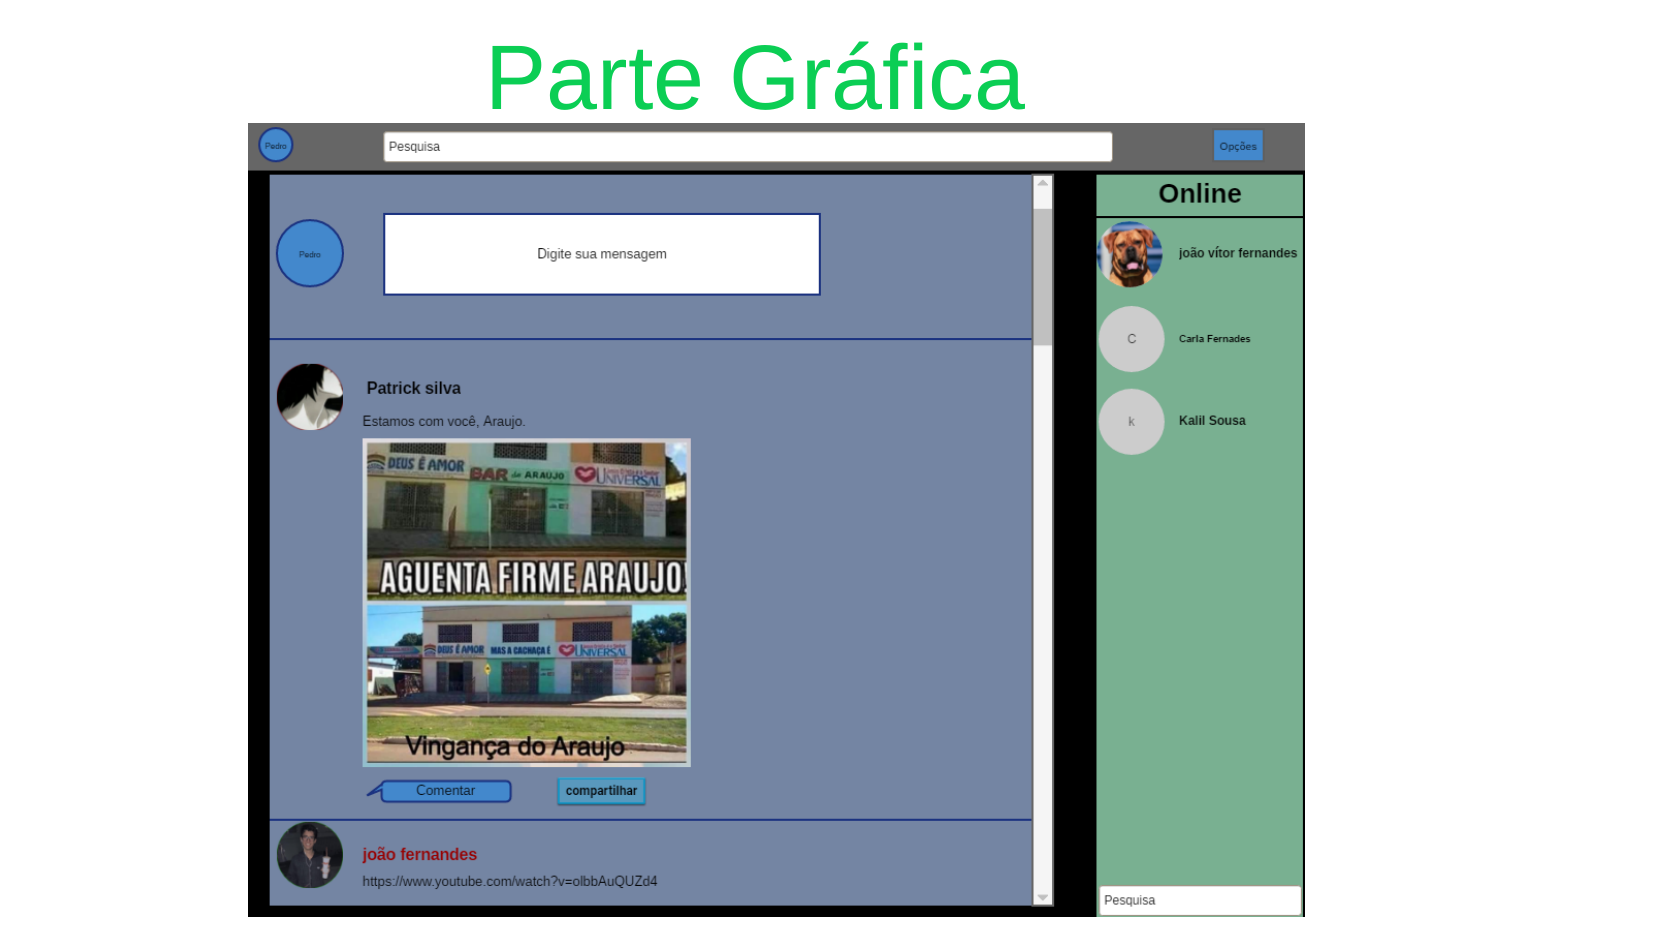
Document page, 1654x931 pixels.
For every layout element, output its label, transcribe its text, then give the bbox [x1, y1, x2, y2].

picture [248, 123, 1305, 917]
title Parte Gráfica [11, 0, 1501, 156]
